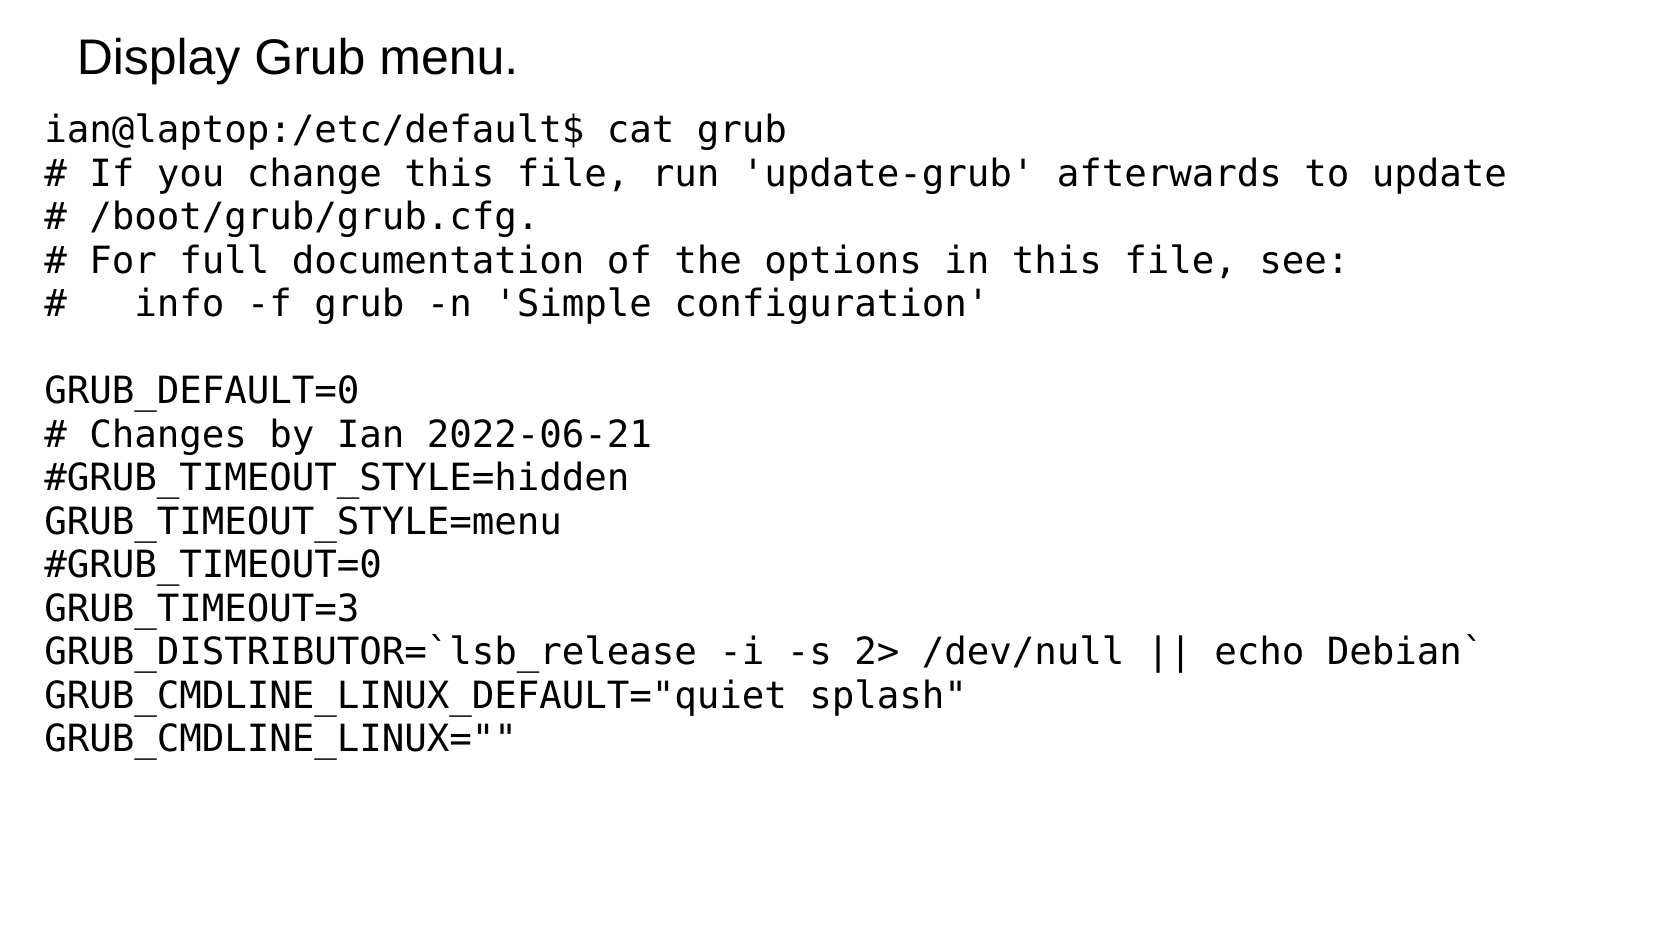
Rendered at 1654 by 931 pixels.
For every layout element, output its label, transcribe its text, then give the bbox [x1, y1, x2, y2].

subtitle Display Grub menu. [76, 29, 1565, 100]
text_box ian@laptop:/etc/default$ cat grub # If you change this file, run 'update-grub' afterwards to update # /boot/grub/grub.cfg. # For full documentation of the options in this file, see: # info -f grub -n 'Simple configuration' GRUB_DEFAULT=0 # Changes by Ian 2022-06-21 #GRUB_TIMEOUT_STYLE=hidden GRUB_TIMEOUT_STYLE=menu #GRUB_TIMEOUT=0 GRUB_TIMEOUT=3 GRUB_DISTRIBUTOR=`lsb_release -i -s 2> /dev/null || echo Debian` GRUB_CMDLINE_LINUX_DEFAULT="quiet splash" GRUB_CMDLINE_LINUX="" [29, 100, 1654, 856]
